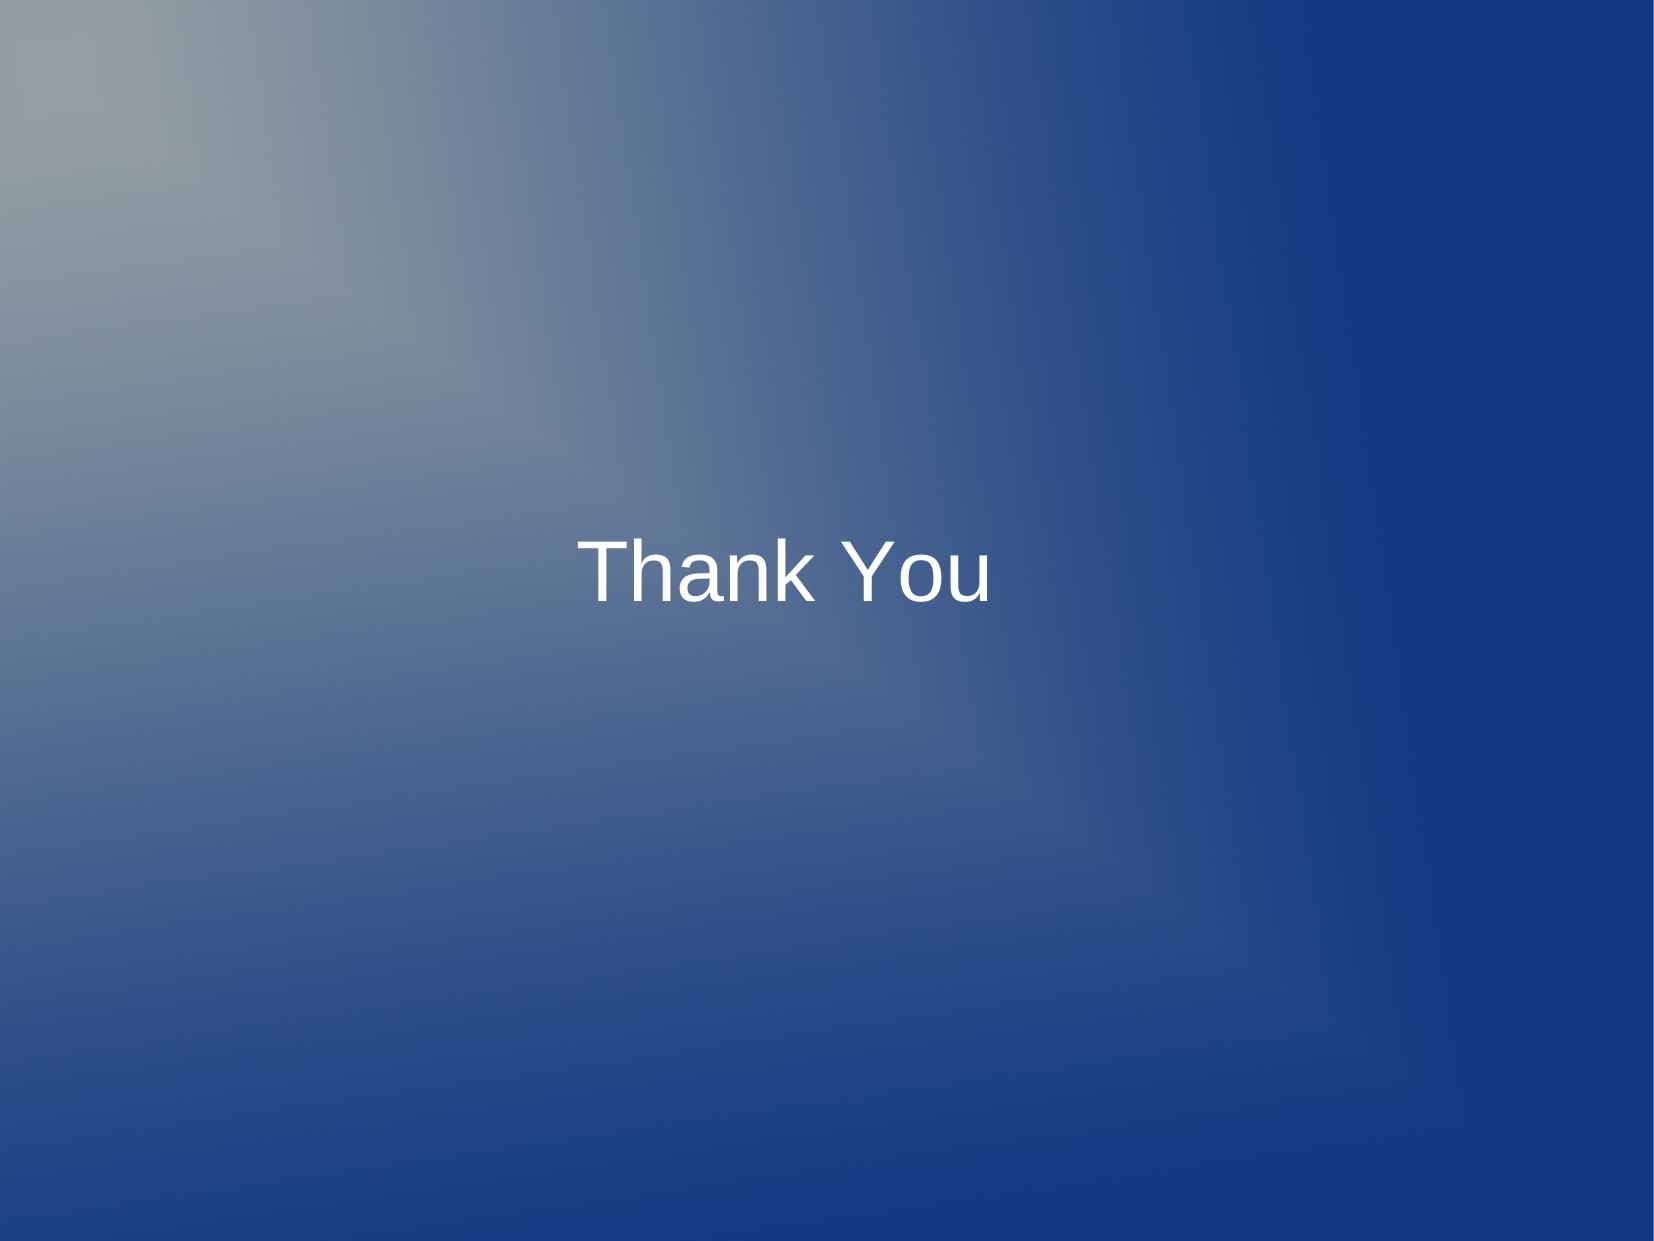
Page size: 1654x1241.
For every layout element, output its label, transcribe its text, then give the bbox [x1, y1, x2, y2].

title Thank You [56, 467, 1546, 676]
picture [0, 0, 1654, 1241]
